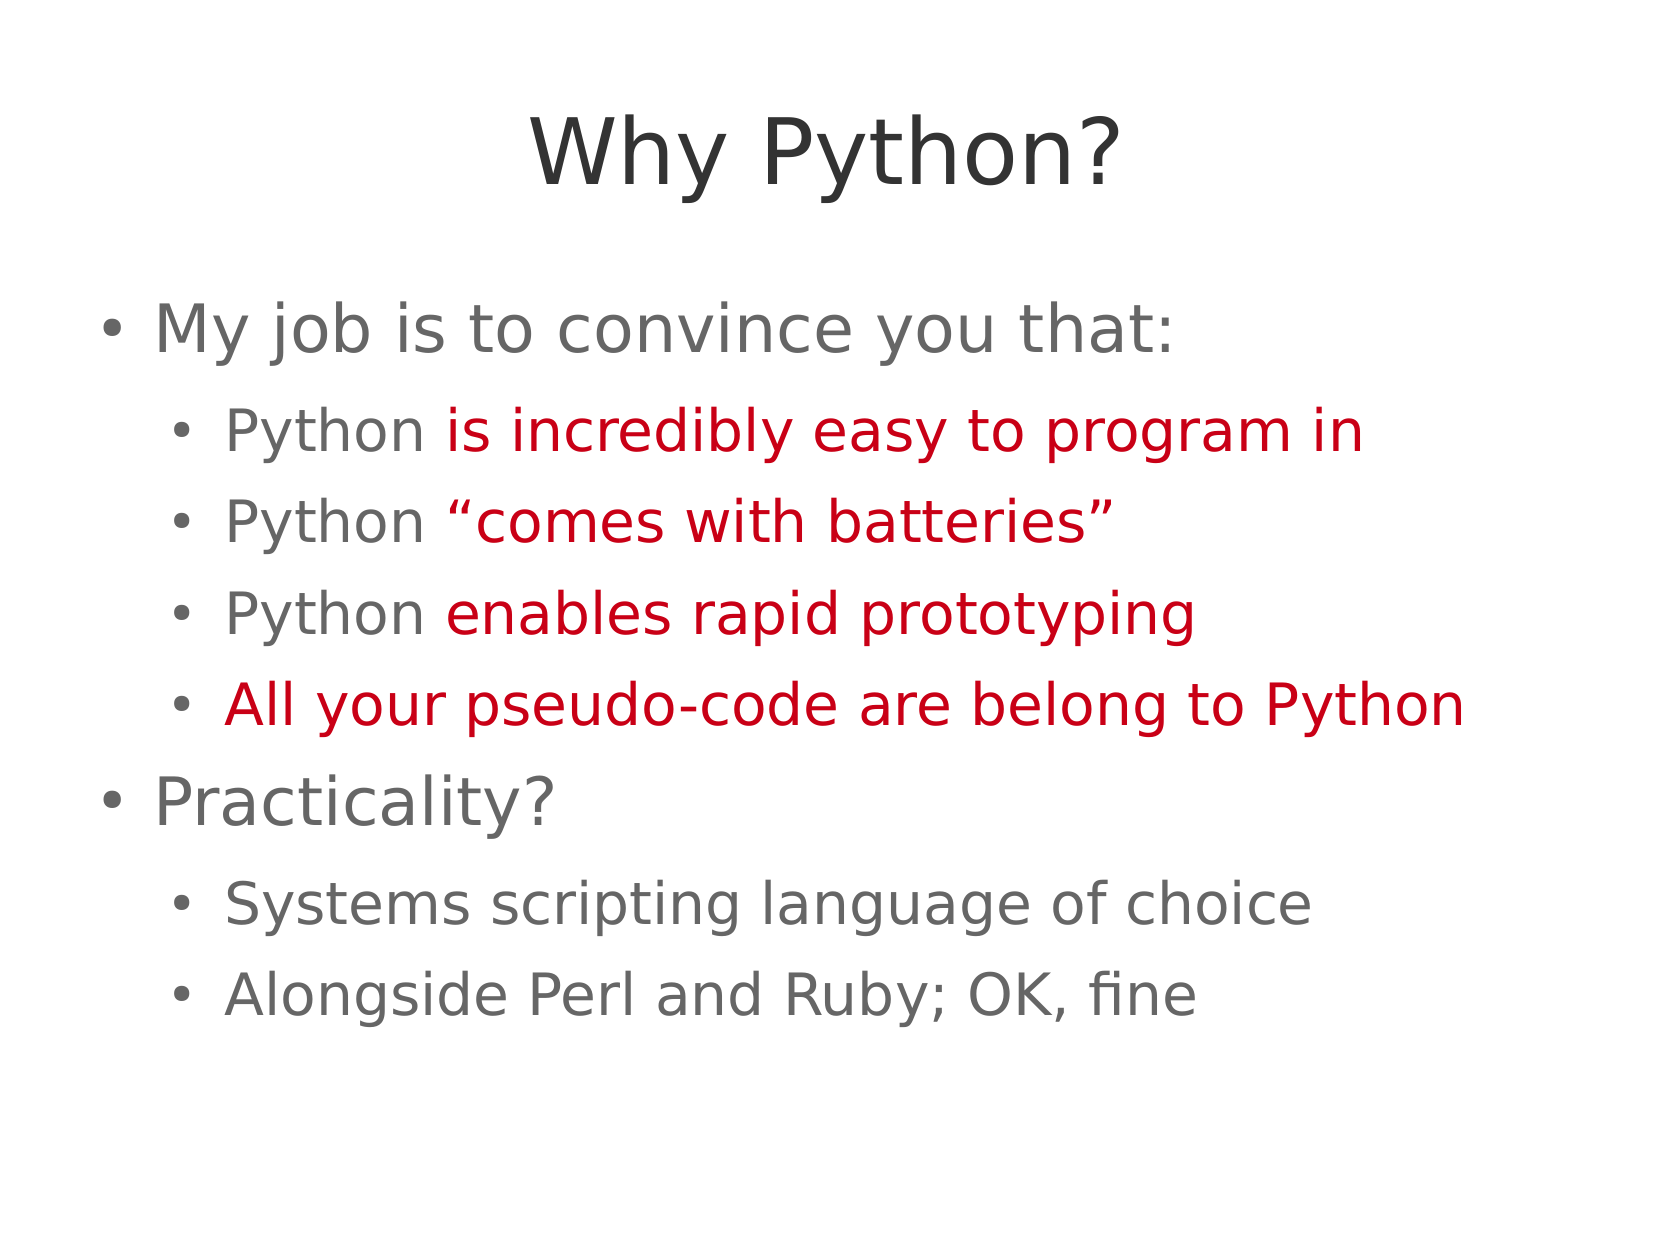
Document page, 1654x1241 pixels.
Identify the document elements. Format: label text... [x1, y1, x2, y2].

list My job is to convince you that: Python is incredibly easy to program in Python “comes with batteries” Python enables rapid prototyping All your pseudo-code are belong to Python Practicality? Systems scripting language of choice Alongside Perl and Ruby; OK, fine [82, 290, 1571, 1109]
title Why Python? [82, 56, 1571, 250]
